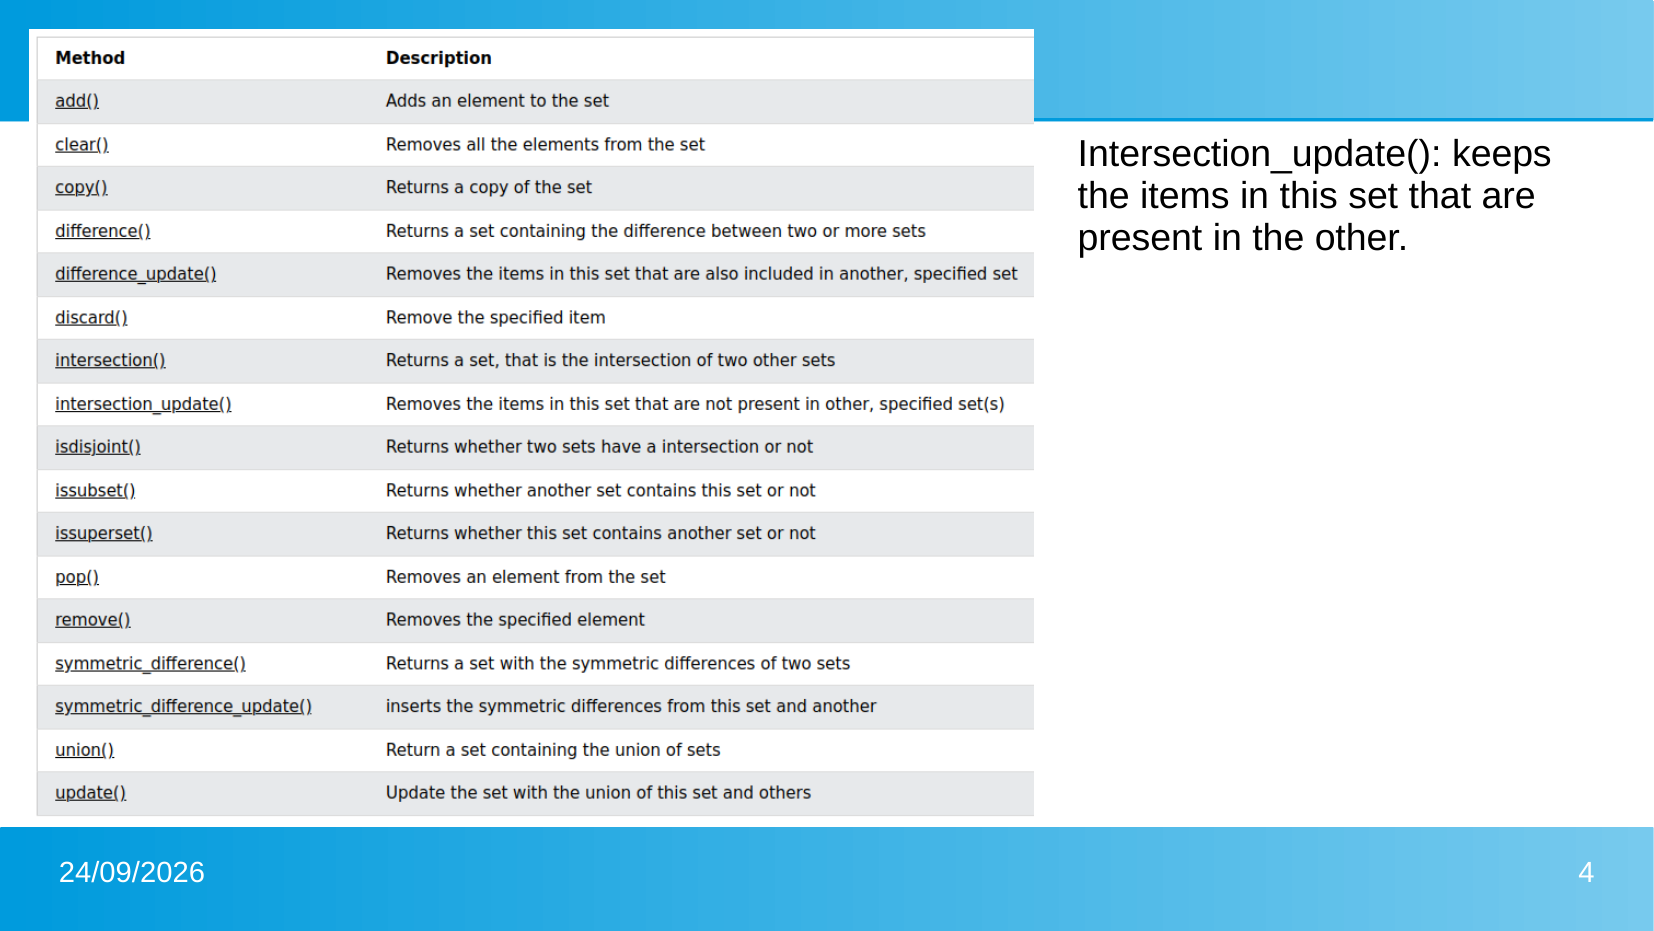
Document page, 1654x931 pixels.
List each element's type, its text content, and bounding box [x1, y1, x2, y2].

text_box Intersection_update(): keeps the items in this set that are present in the other. [1062, 124, 1625, 266]
picture [29, 29, 1034, 826]
